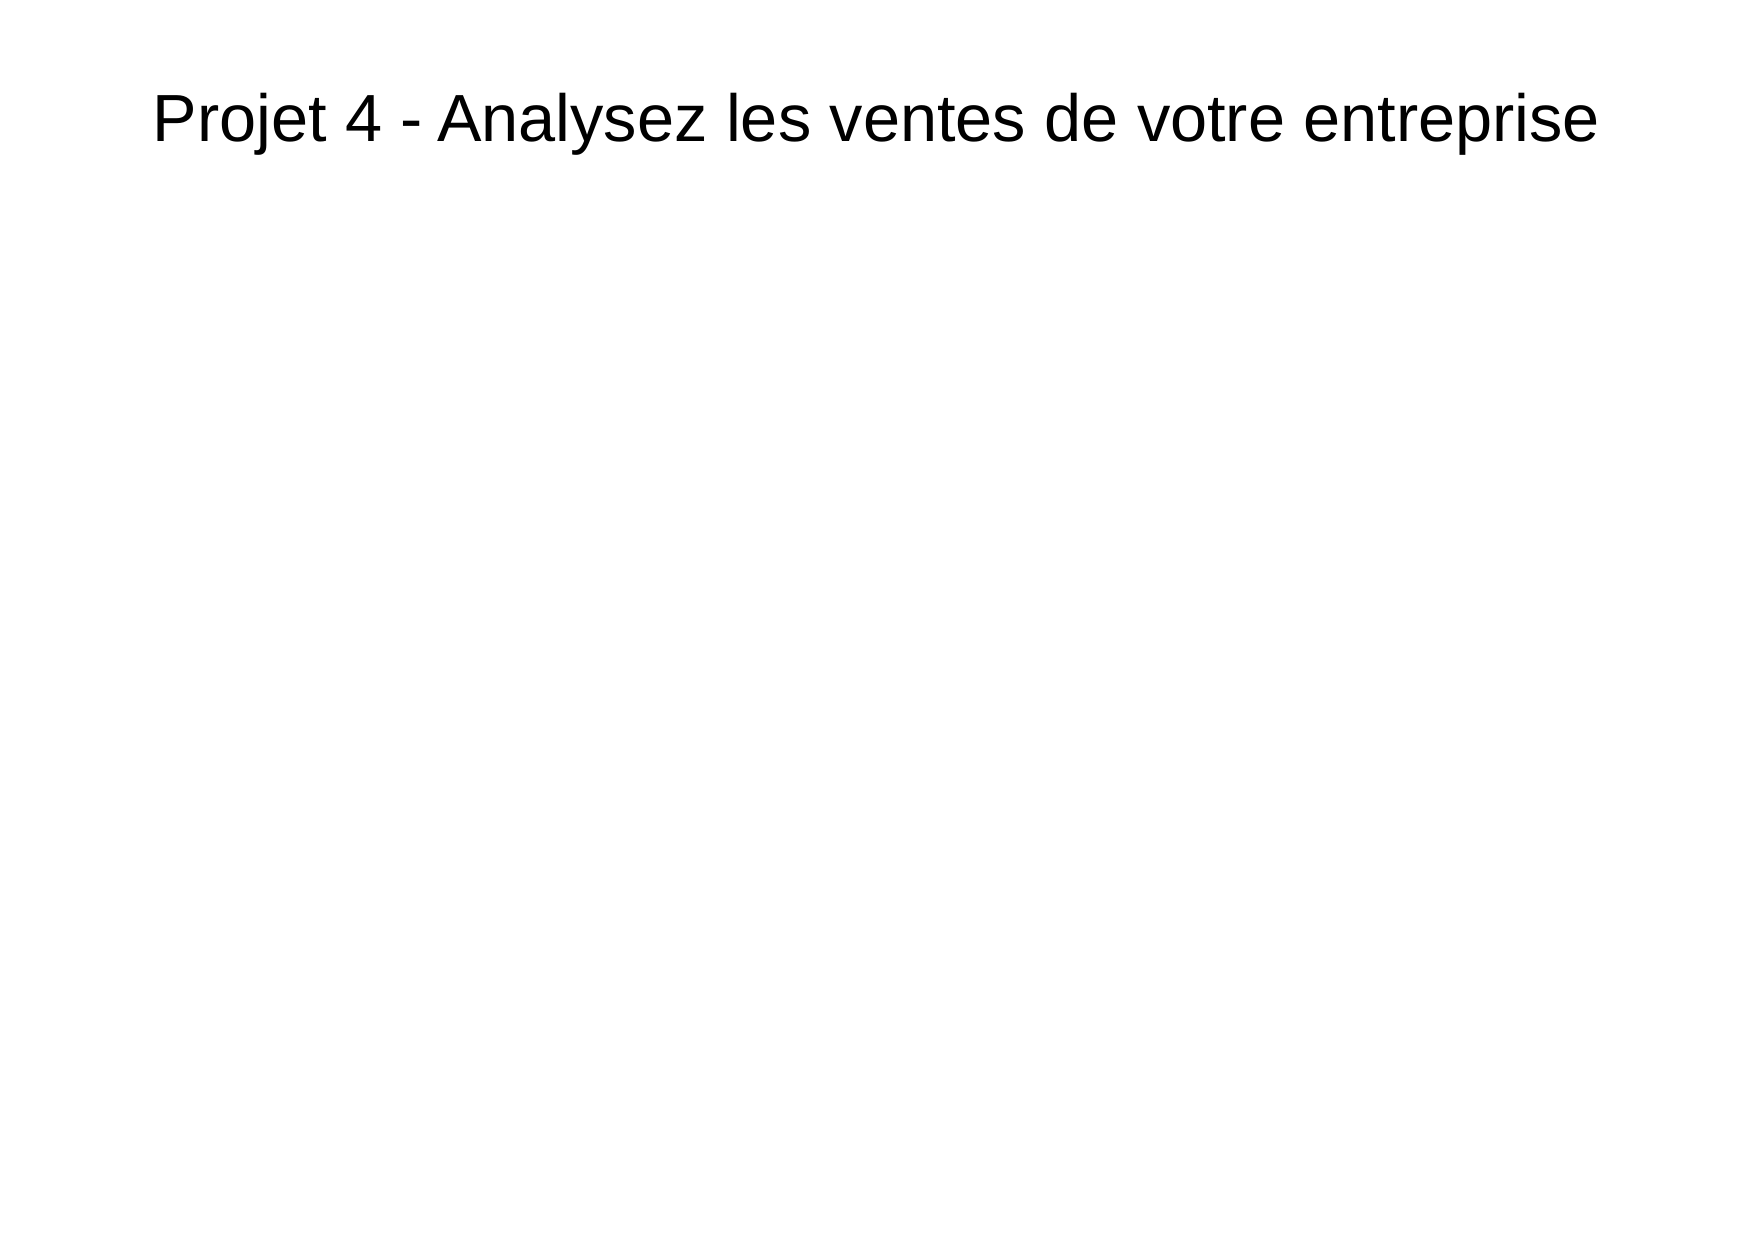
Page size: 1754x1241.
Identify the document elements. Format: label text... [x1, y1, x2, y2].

title Projet 4 - Analysez les ventes de votre entreprise [140, 48, 1614, 189]
